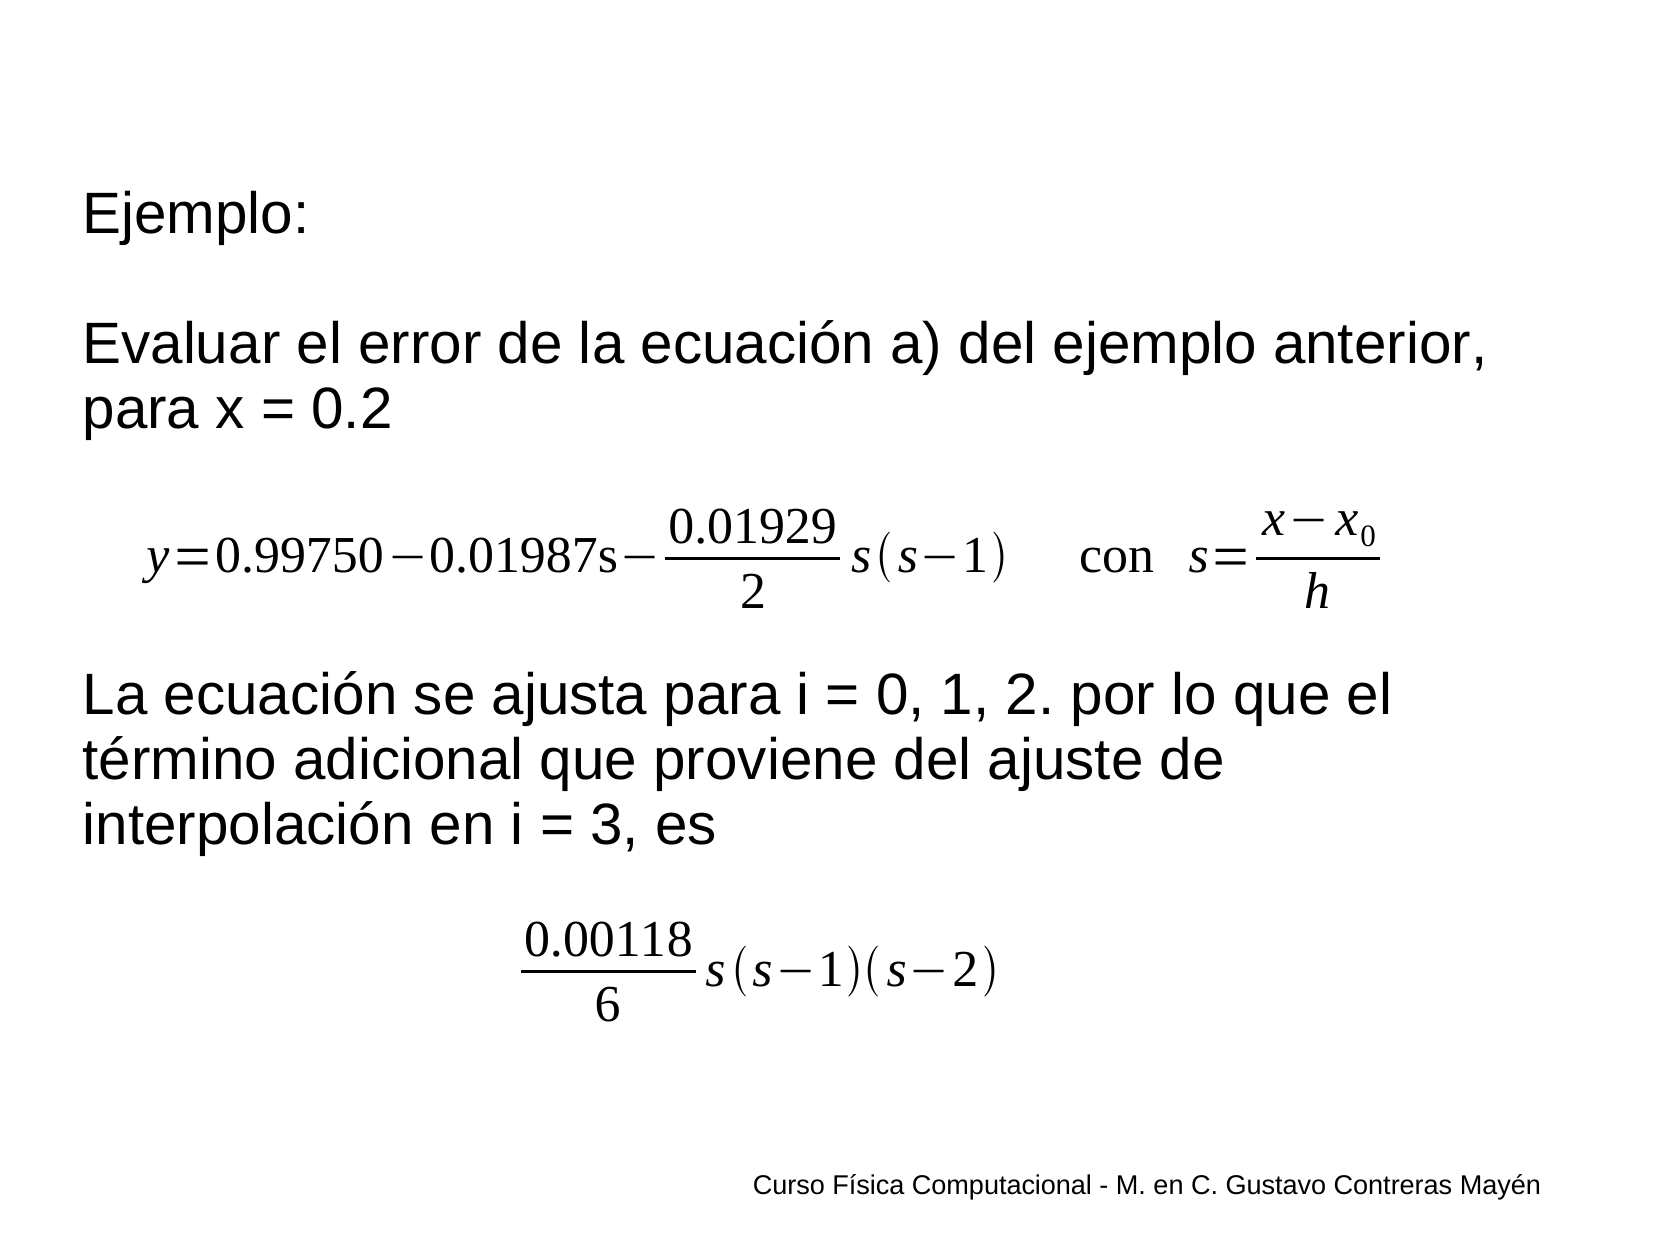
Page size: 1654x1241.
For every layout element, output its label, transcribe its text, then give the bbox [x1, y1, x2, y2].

chart [511, 909, 1004, 1034]
text_box La ecuación se ajusta para i = 0, 1, 2. por lo que el término adicional que proviene del ajuste de interpolación en i = 3, es [82, 643, 1571, 1006]
subtitle Ejemplo: Evaluar el error de la ecuación a) del ejemplo anterior, para x = 0.2 [82, 158, 1571, 594]
chart [133, 488, 1388, 621]
